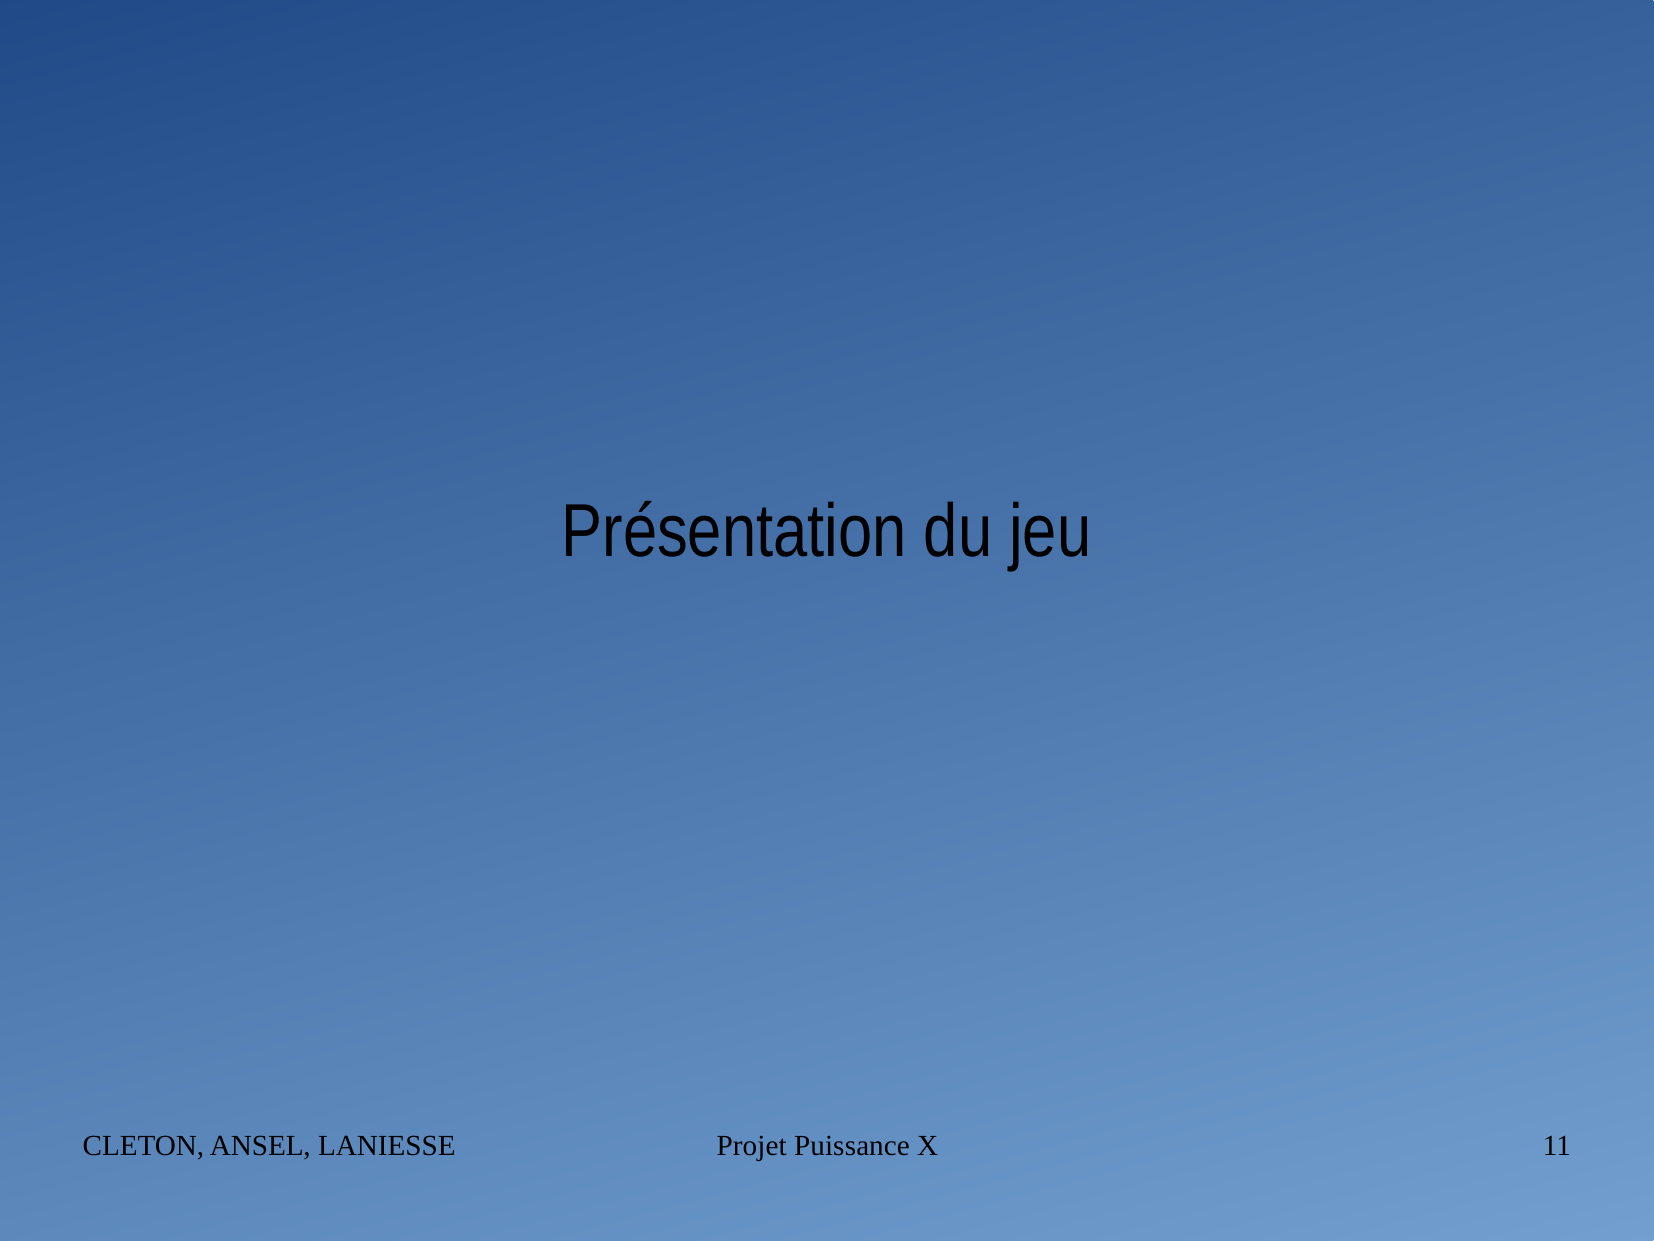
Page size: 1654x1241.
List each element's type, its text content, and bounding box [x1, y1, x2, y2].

subtitle Présentation du jeu [82, 49, 1571, 1010]
